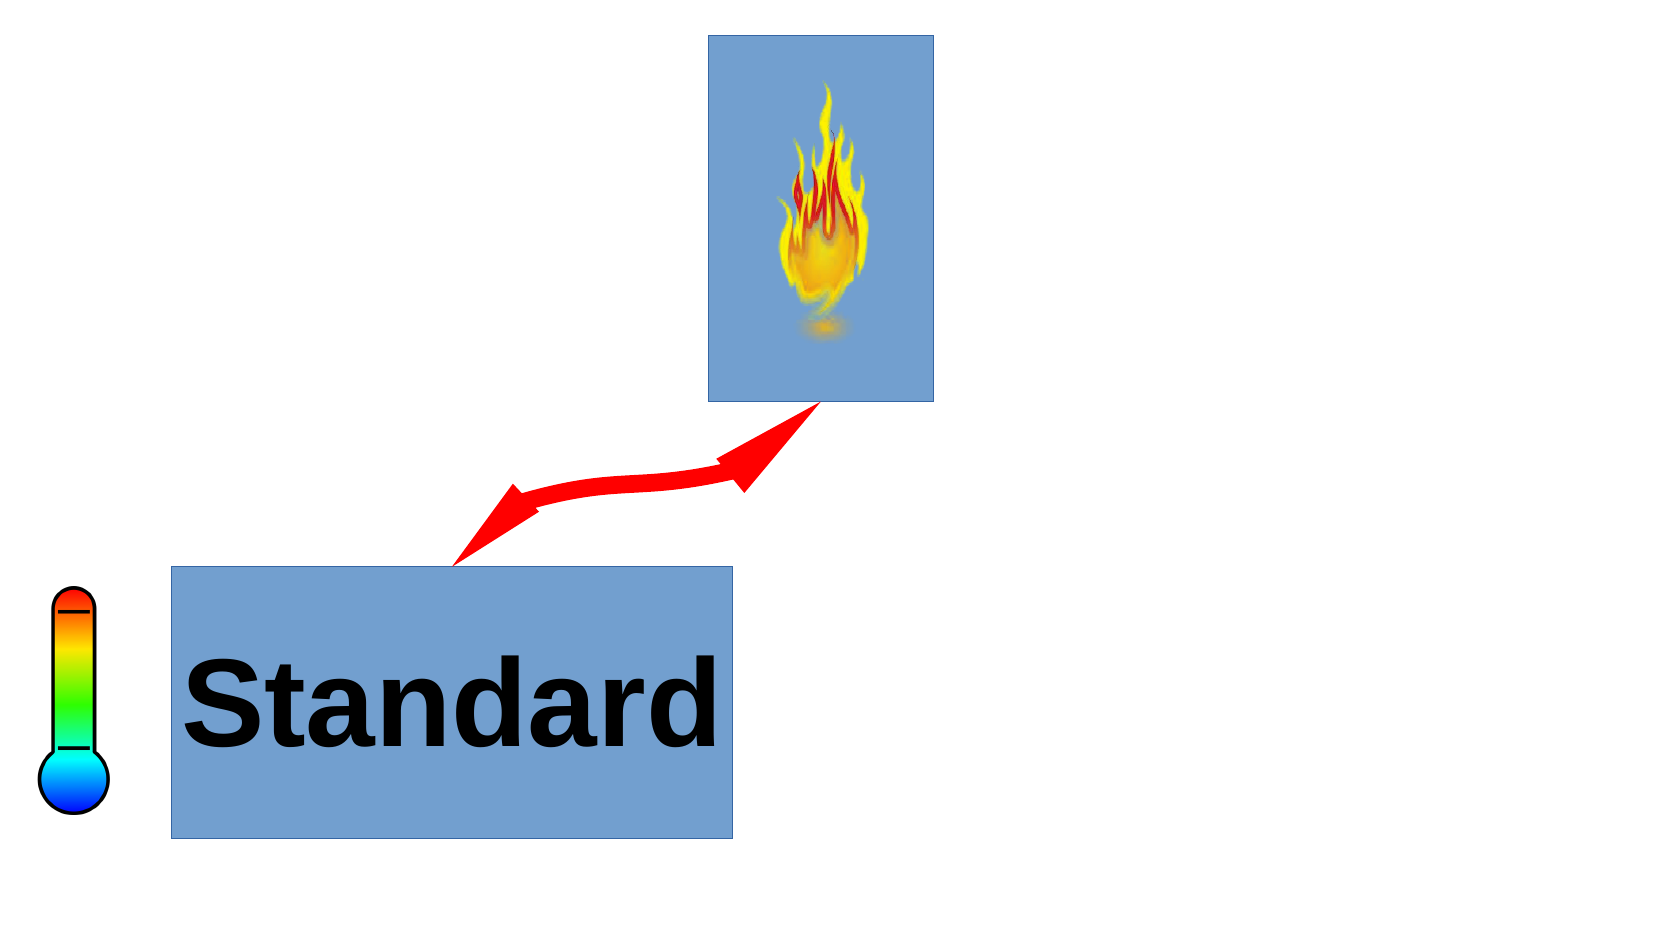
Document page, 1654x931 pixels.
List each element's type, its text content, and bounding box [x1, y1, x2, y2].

text_box Standard [171, 566, 733, 839]
text_box [708, 35, 934, 402]
picture [15, 586, 130, 815]
picture [732, 70, 910, 367]
